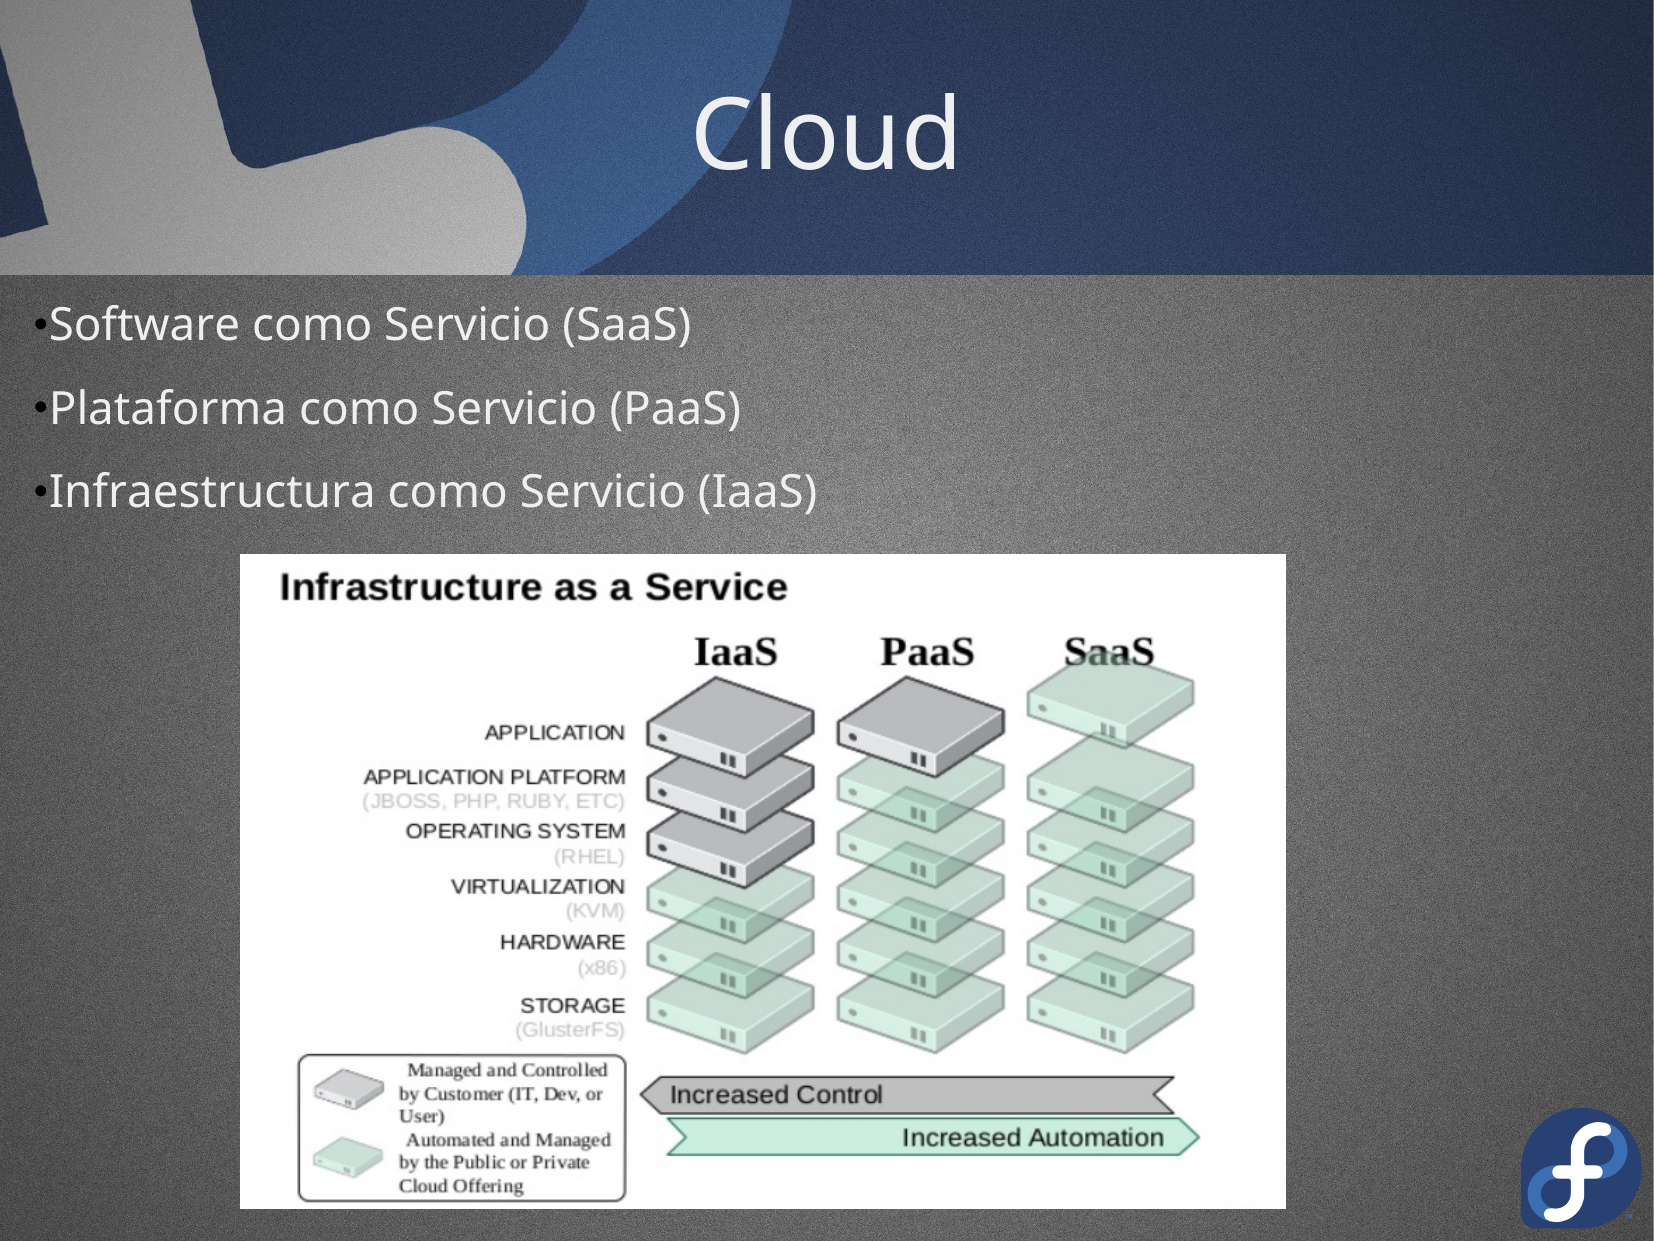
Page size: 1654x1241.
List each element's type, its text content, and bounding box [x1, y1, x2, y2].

text_box Cloud [88, 29, 1565, 237]
text_box Software como Servicio (SaaS) Plataforma como Servicio (PaaS) Infraestructura como Servicio (IaaS) [0, 296, 1342, 1006]
picture [0, 0, 1654, 1241]
